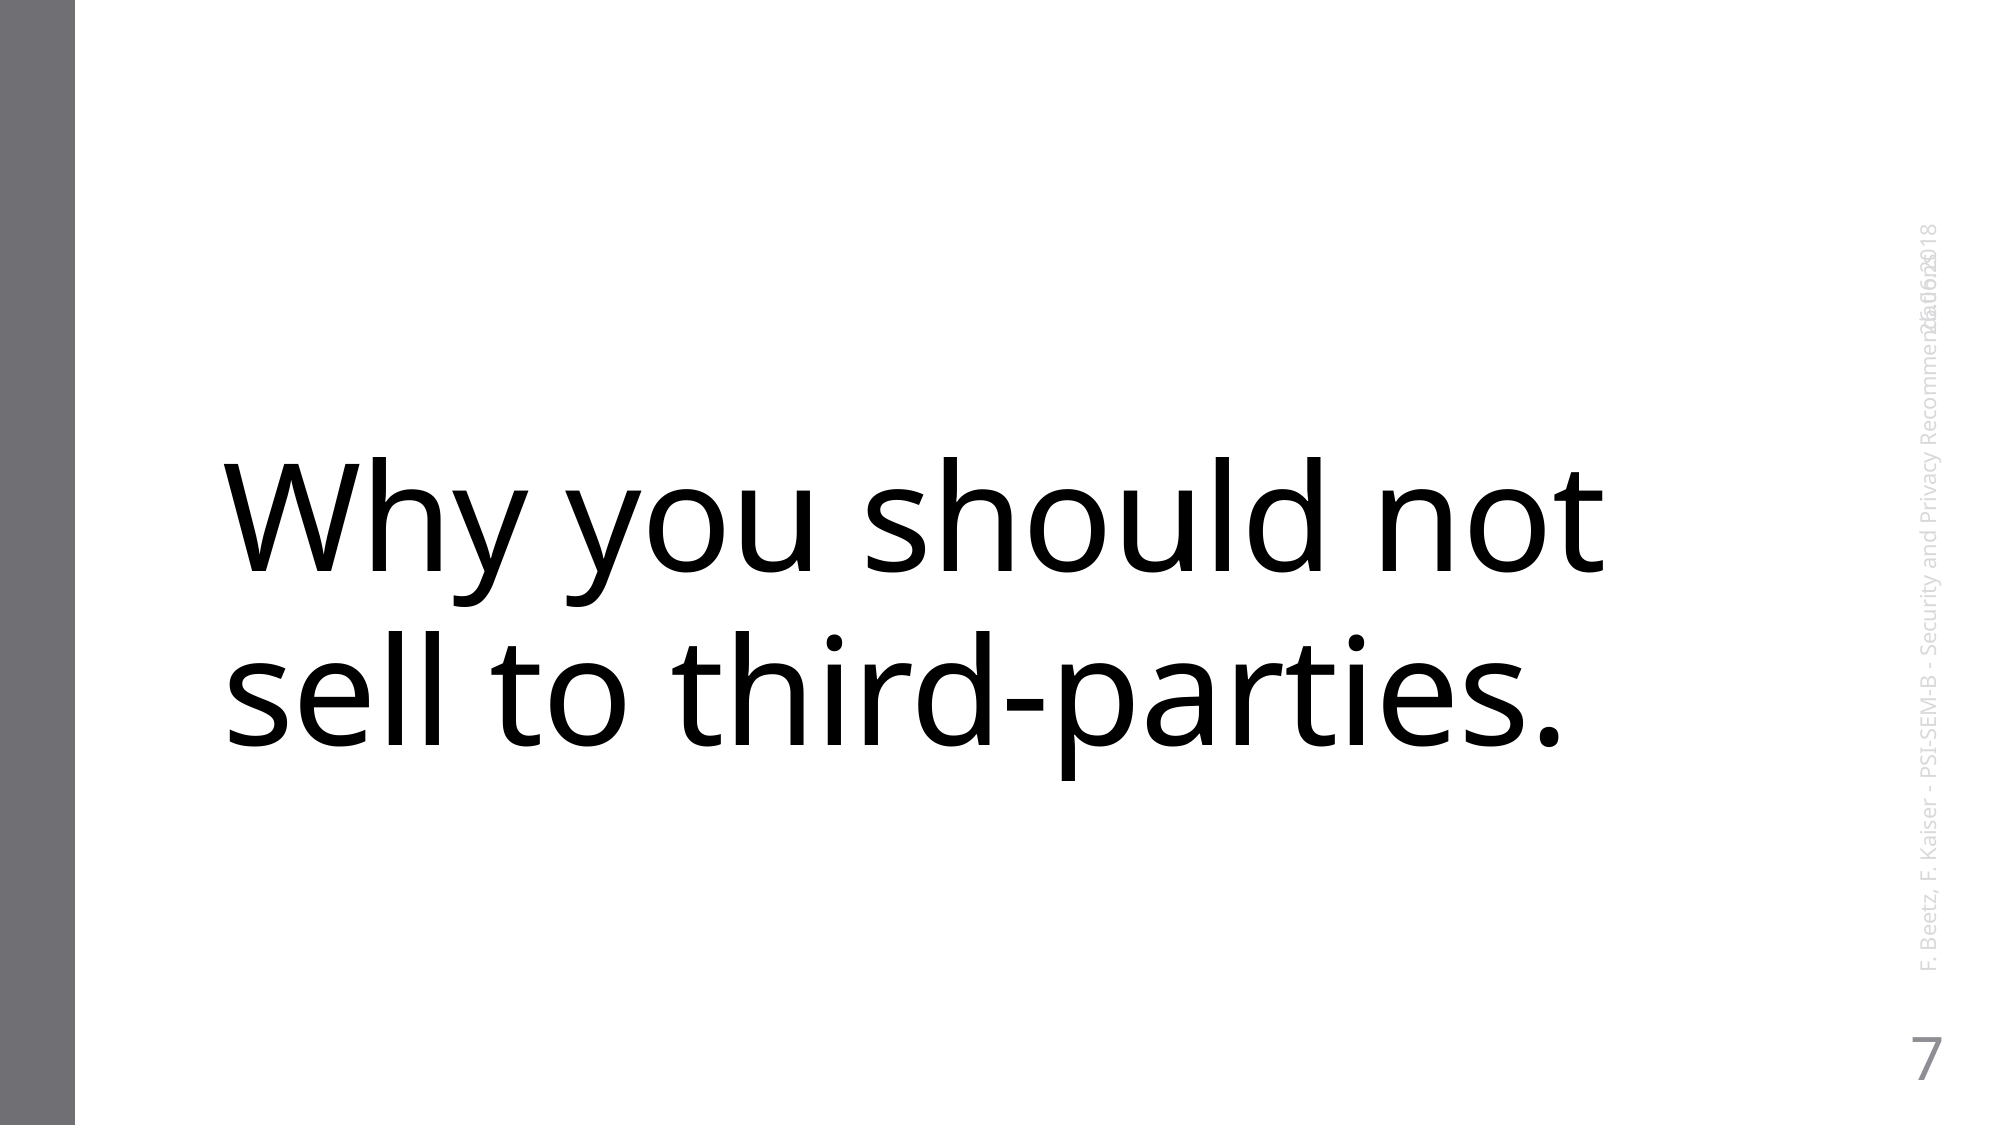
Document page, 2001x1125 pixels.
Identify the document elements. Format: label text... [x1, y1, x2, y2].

footer F. Beetz, F. Kaiser - PSI-SEM-B - Security and Privacy Recommendations [1897, 37, 1958, 988]
slide_number 8 [1852, 1012, 2000, 1110]
title Why you should not sell to third-parties. [206, 124, 1752, 788]
